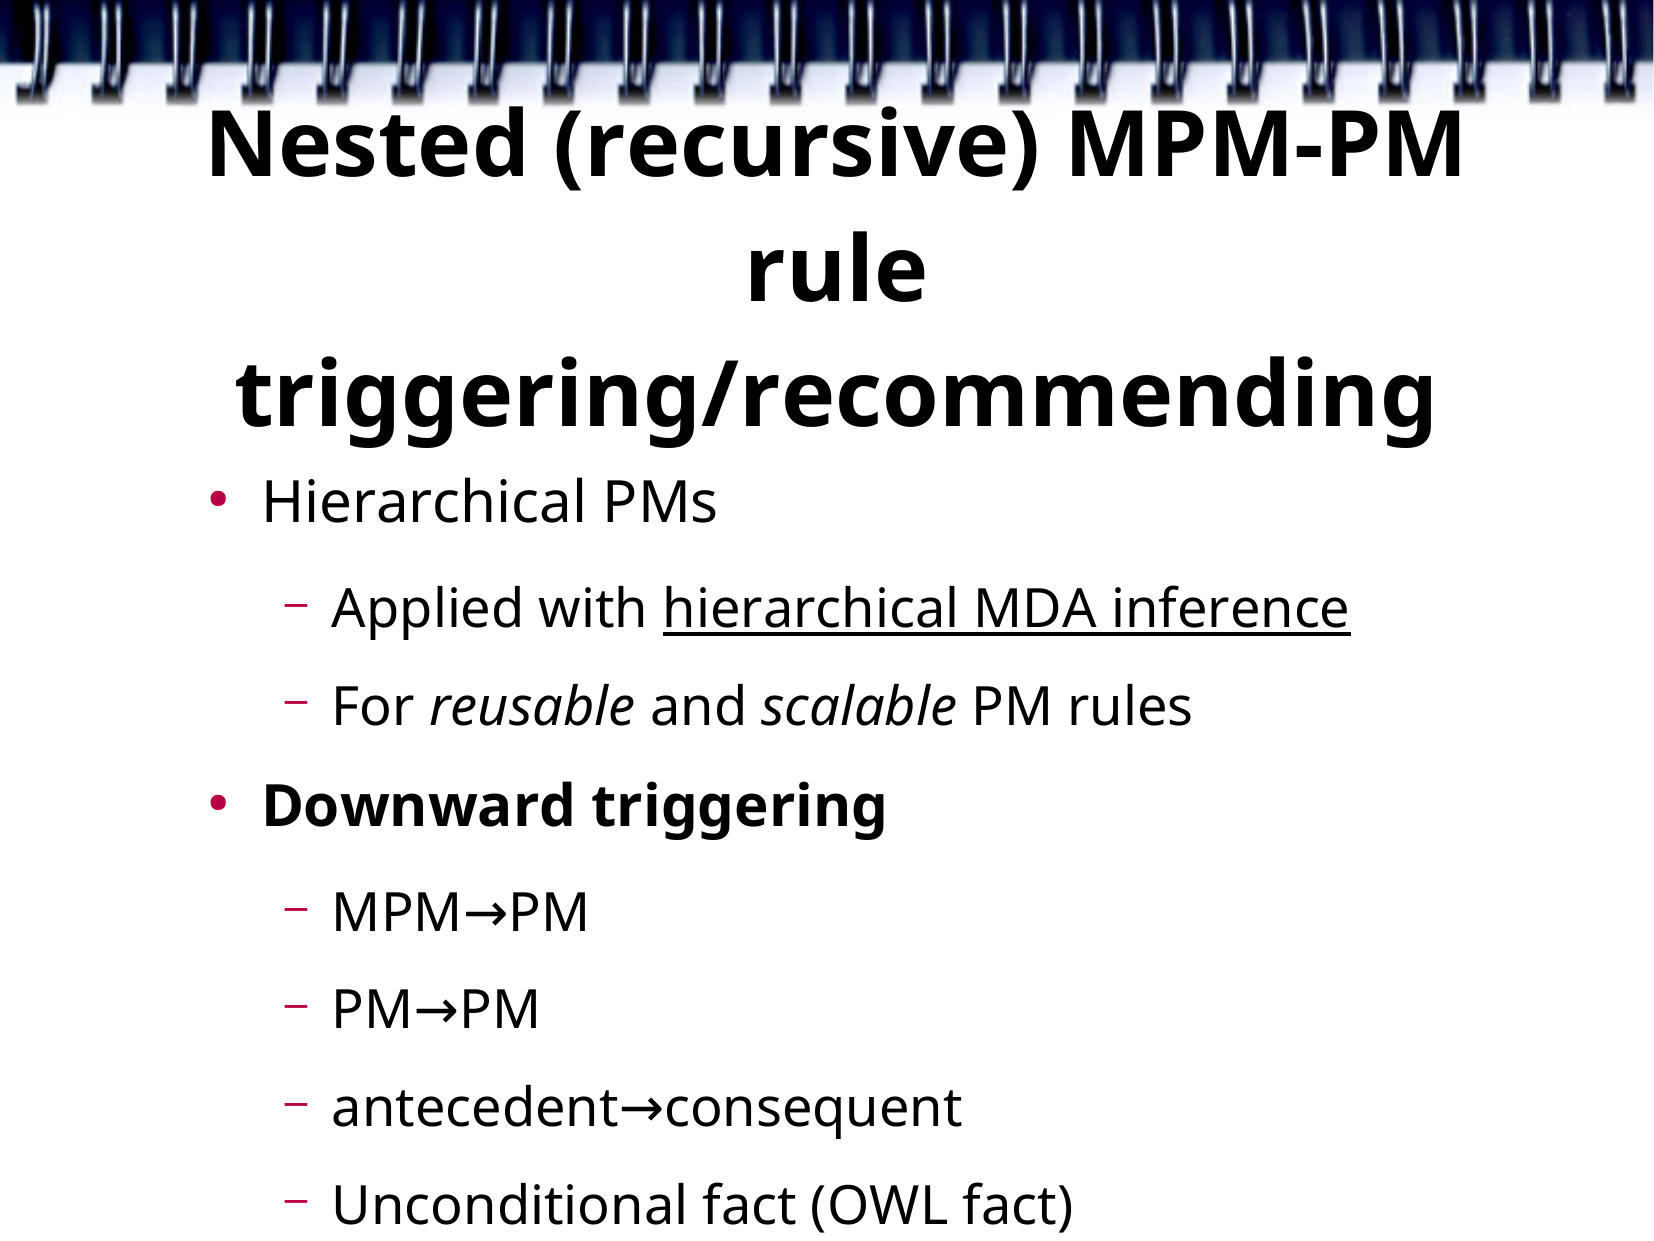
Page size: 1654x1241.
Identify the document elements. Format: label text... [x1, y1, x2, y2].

title Nested (recursive) MPM-PM rule triggering/recommending [139, 156, 1535, 375]
list Hierarchical PMs Applied with hierarchical MDA inference For reusable and scalable PM rules Downward triggering MPM→PM PM→PM antecedent→consequent Unconditional fact (OWL fact) [190, 460, 1506, 1229]
picture [0, 0, 1654, 121]
